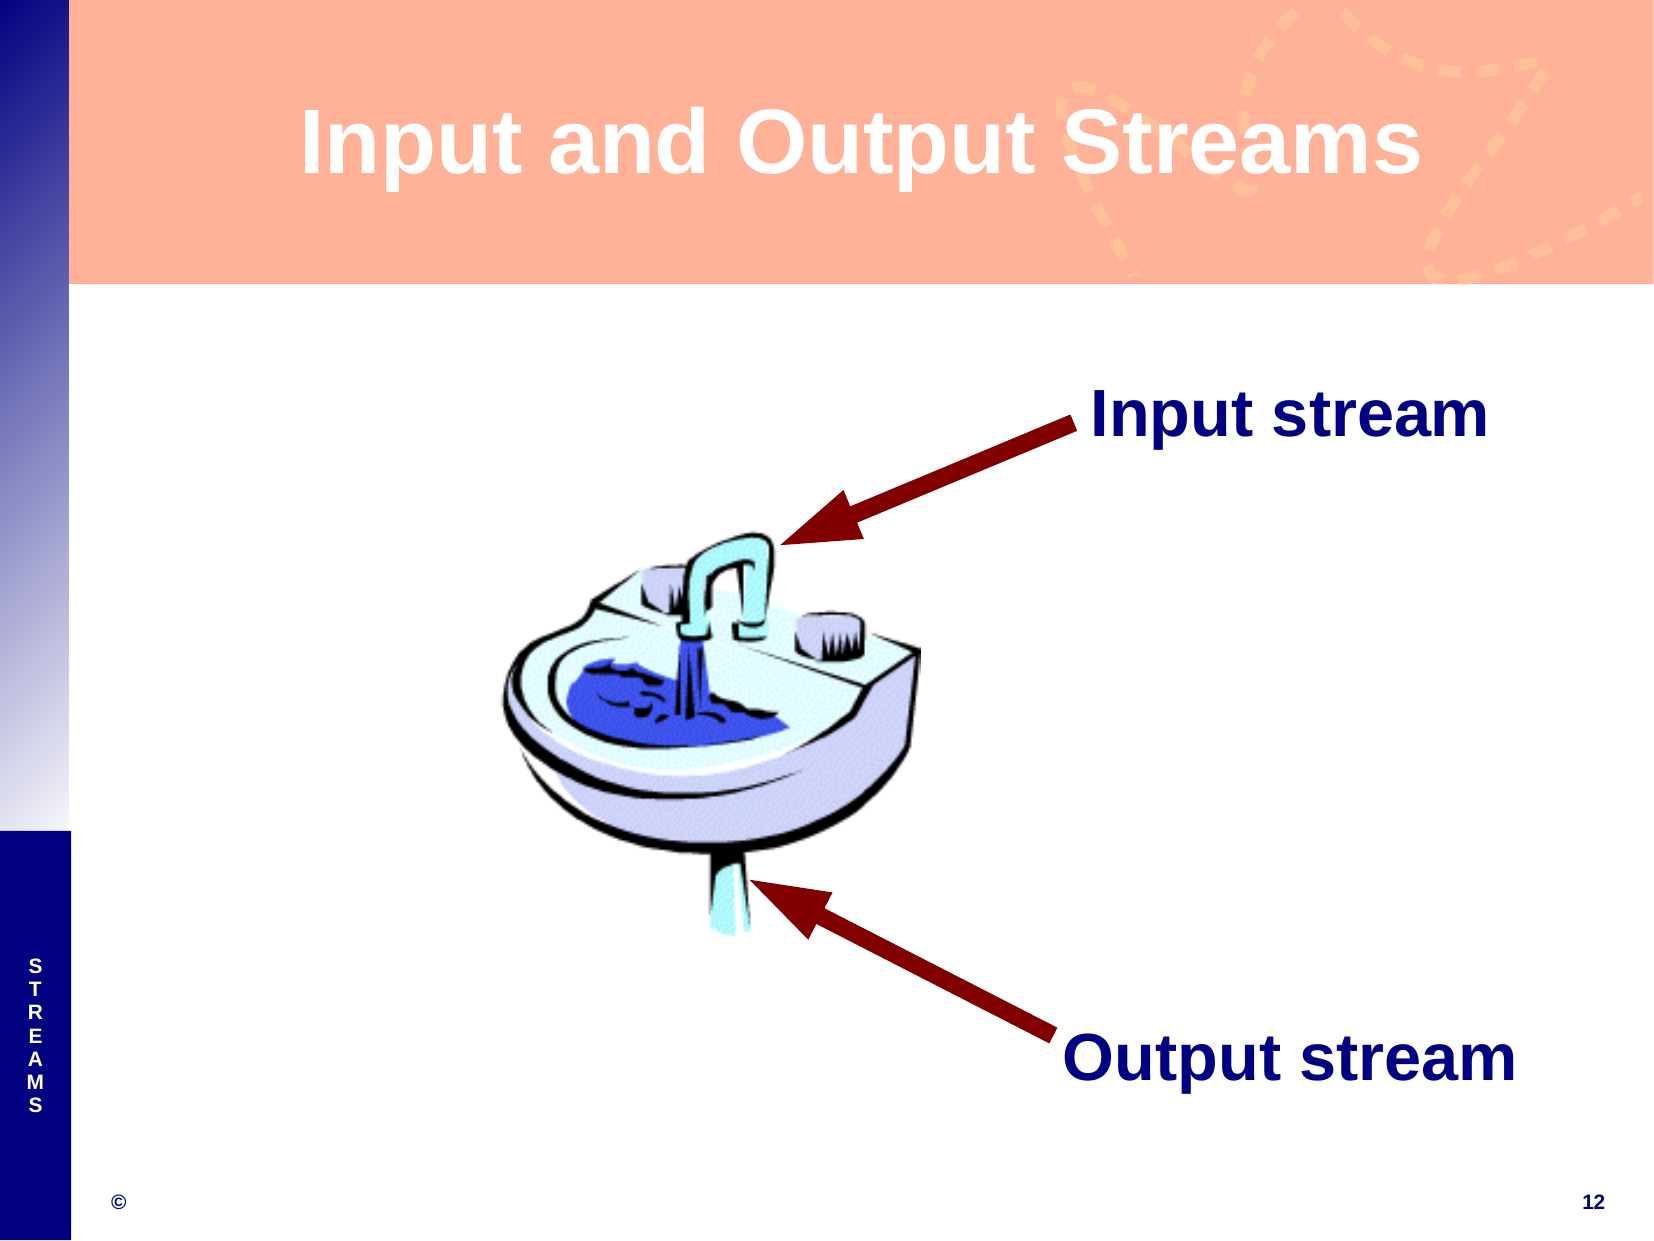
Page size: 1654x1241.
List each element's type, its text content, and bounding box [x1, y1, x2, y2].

text_box Input stream [1027, 376, 1554, 451]
text_box Output stream [1027, 1019, 1554, 1095]
picture [474, 506, 921, 953]
title Input and Output Streams [70, 37, 1654, 246]
text_box S T R E A M S [0, 830, 71, 1241]
